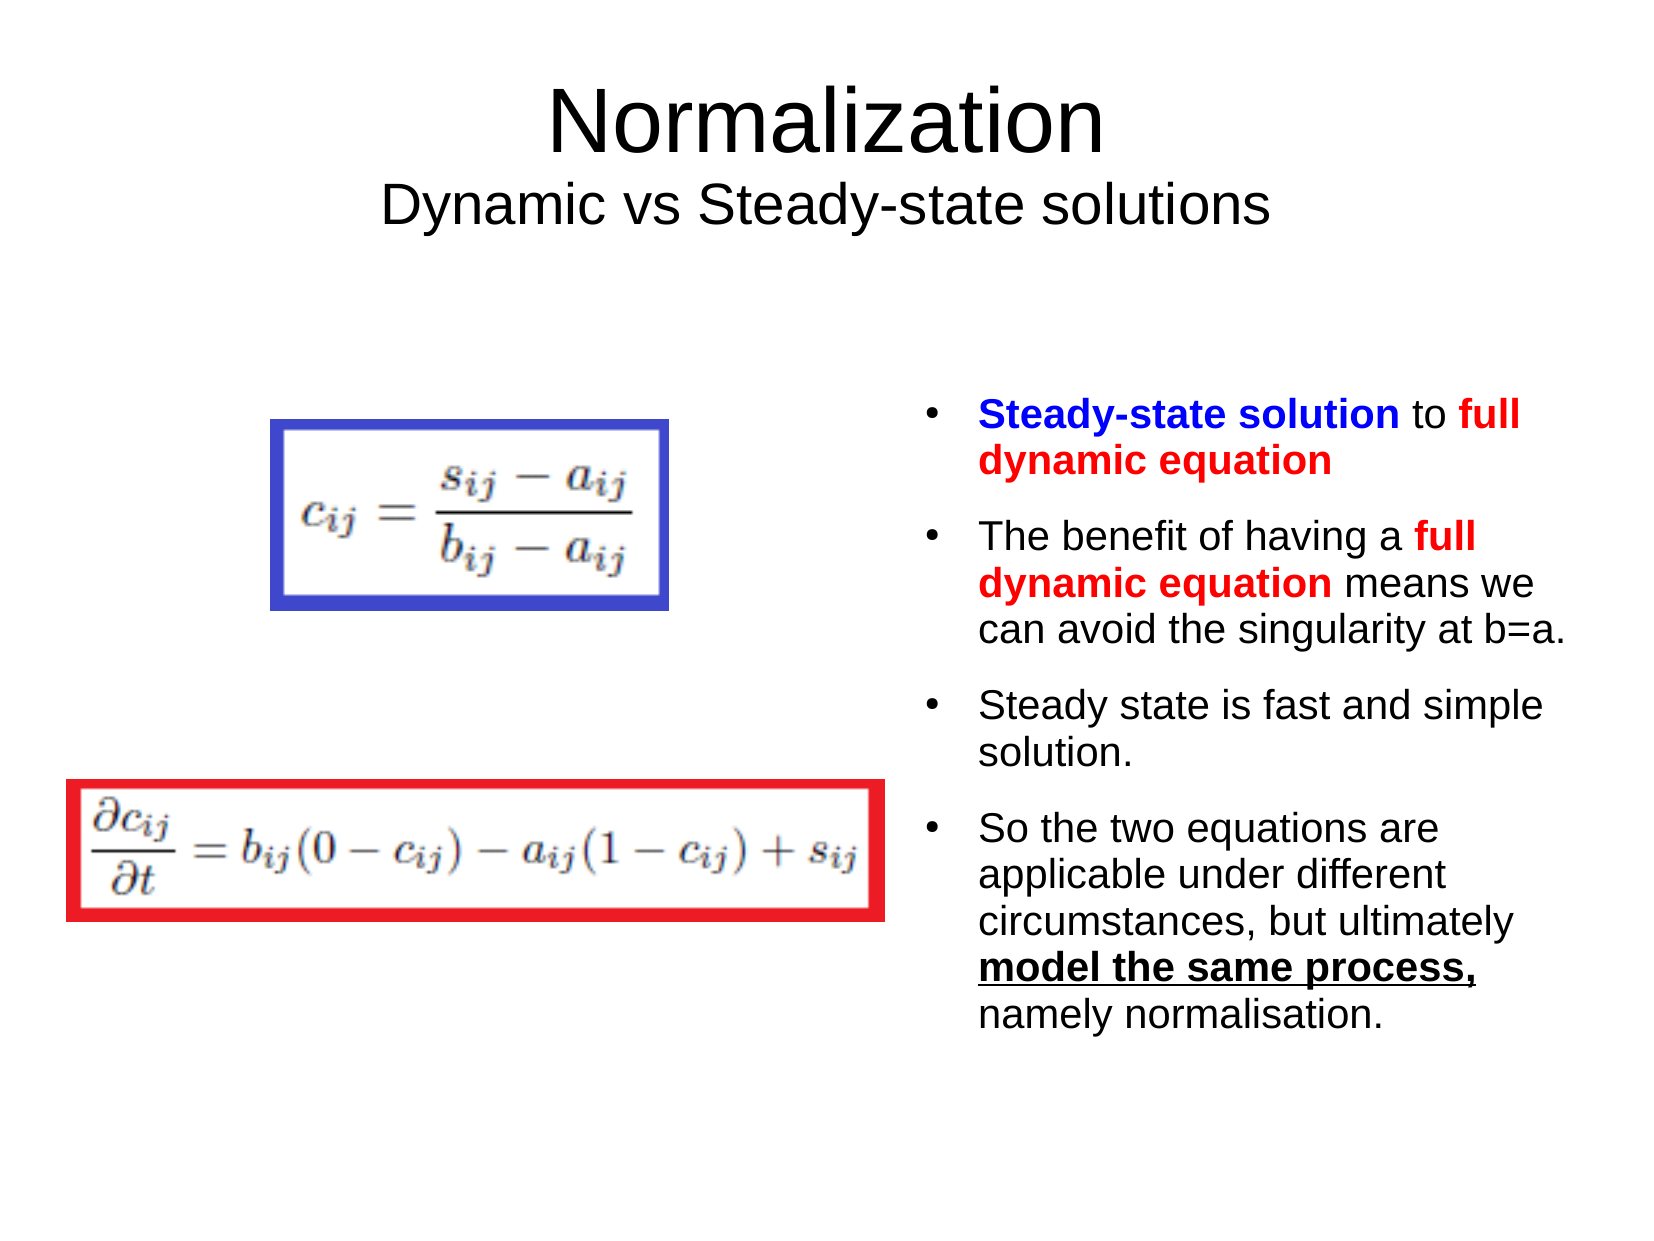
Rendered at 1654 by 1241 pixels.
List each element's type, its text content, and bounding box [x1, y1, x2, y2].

title Normalization Dynamic vs Steady-state solutions [82, 49, 1571, 257]
picture [66, 779, 886, 922]
picture [270, 419, 669, 611]
list Steady-state solution to full dynamic equation The benefit of having a full dynamic equation means we can avoid the singularity at b=a. Steady state is fast and simple solution. So the two equations are applicable under different circumstances, but ultimately model the same process, namely normalisation. [907, 390, 1576, 1111]
